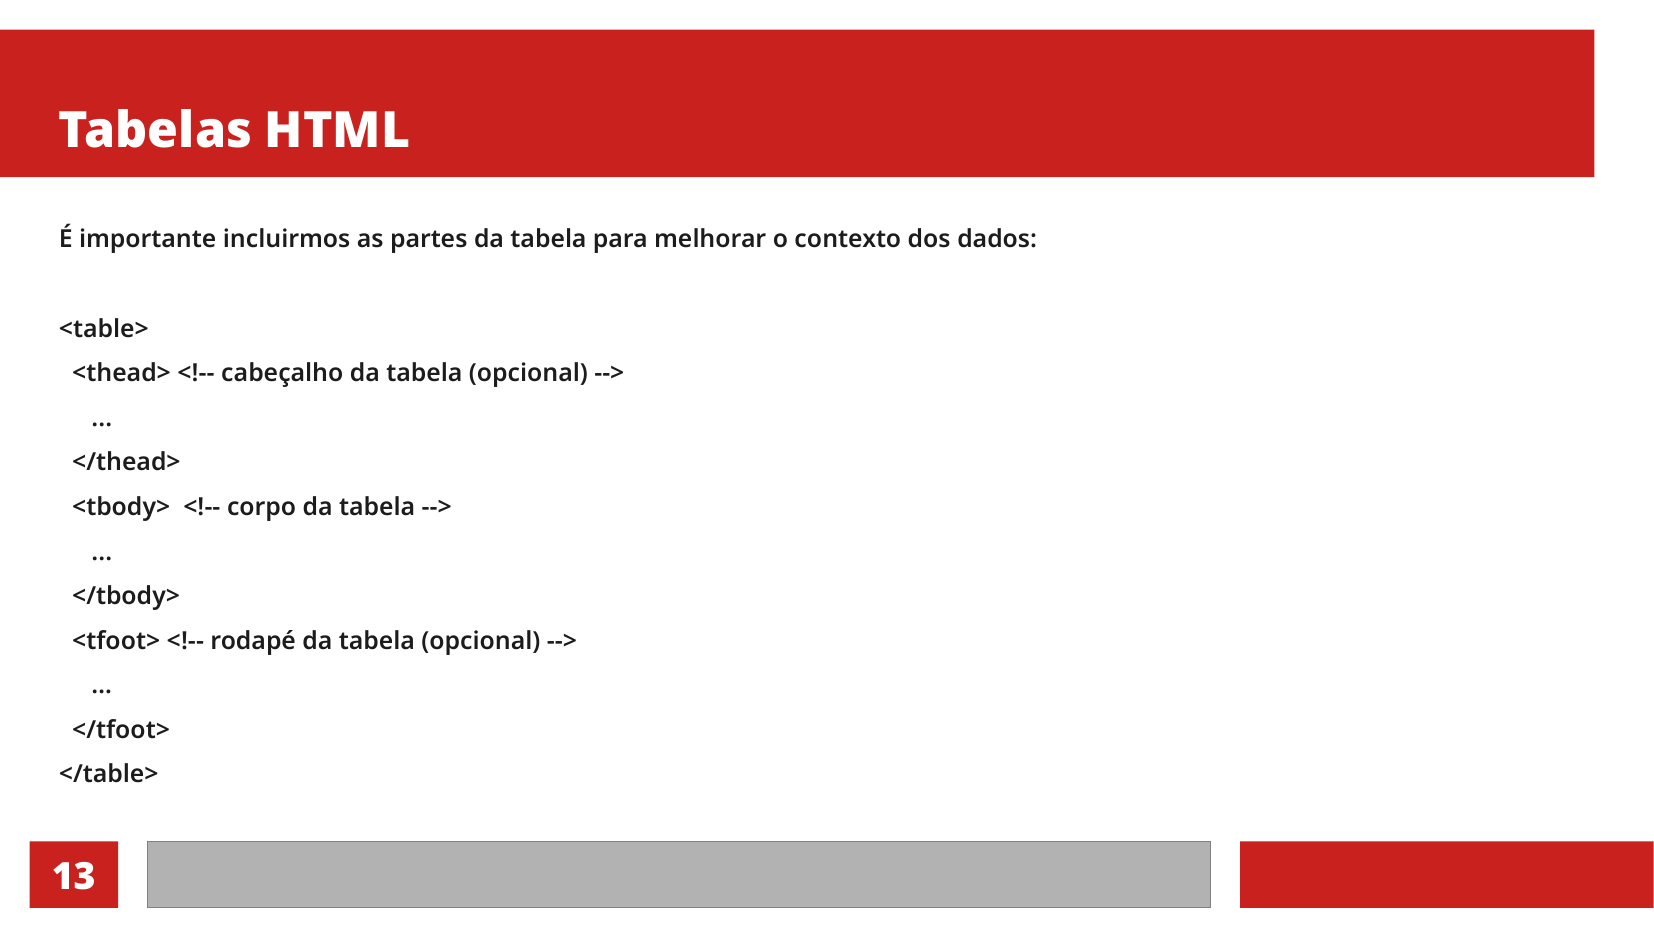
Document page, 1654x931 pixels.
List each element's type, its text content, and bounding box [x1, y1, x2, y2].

title Tabelas HTML [59, 44, 1595, 163]
list É importante incluirmos as partes da tabela para melhorar o contexto dos dados: <table> <thead> <!-- cabeçalho da tabela (opcional) --> ... </thead> <tbody> <!-- corpo da tabela --> ... </tbody> <tfoot> <!-- rodapé da tabela (opcional) --> … </tfoot> </table> [59, 221, 1565, 798]
